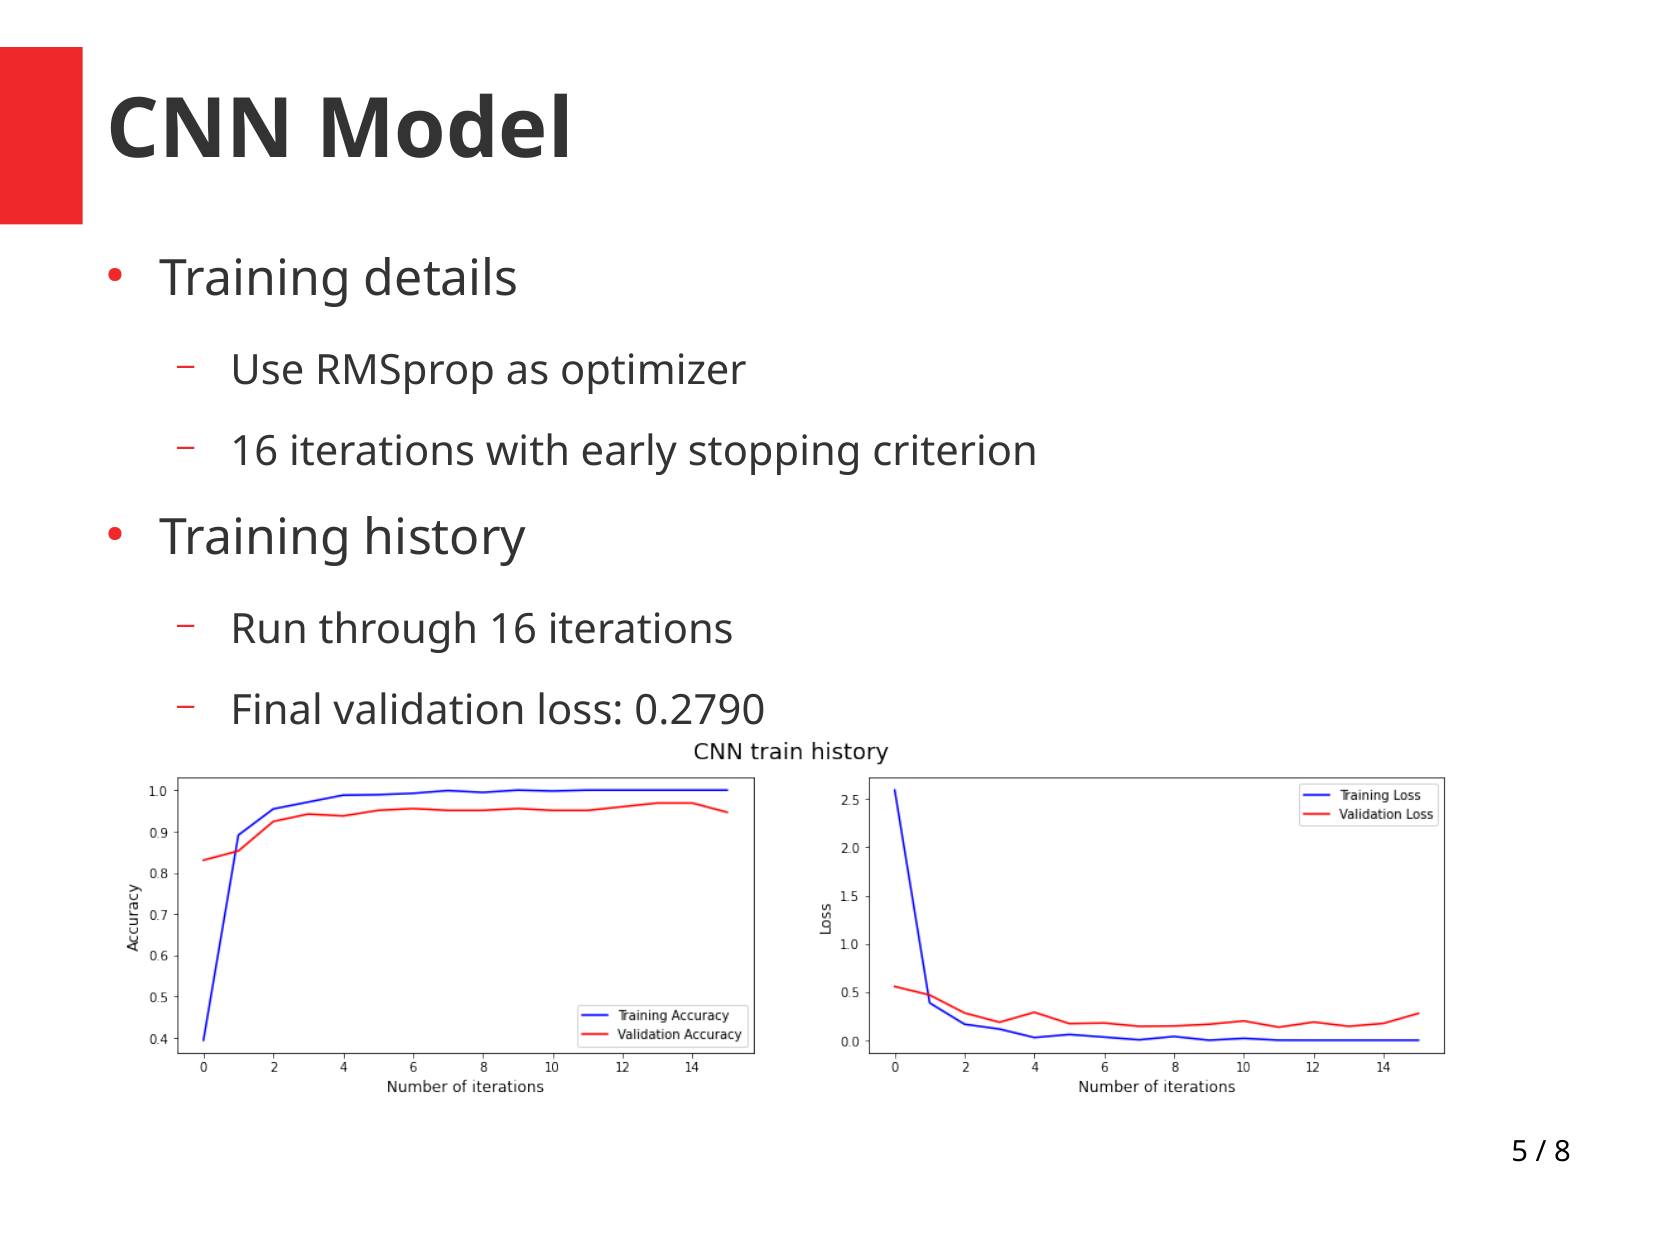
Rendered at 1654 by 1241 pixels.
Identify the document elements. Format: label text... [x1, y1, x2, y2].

picture [118, 733, 1453, 1105]
list Training details Use RMSprop as optimizer 16 iterations with early stopping criterion Training history Run through 16 iterations Final validation loss: 0.2790 [88, 242, 1501, 1176]
title CNN Model [106, 49, 1571, 201]
